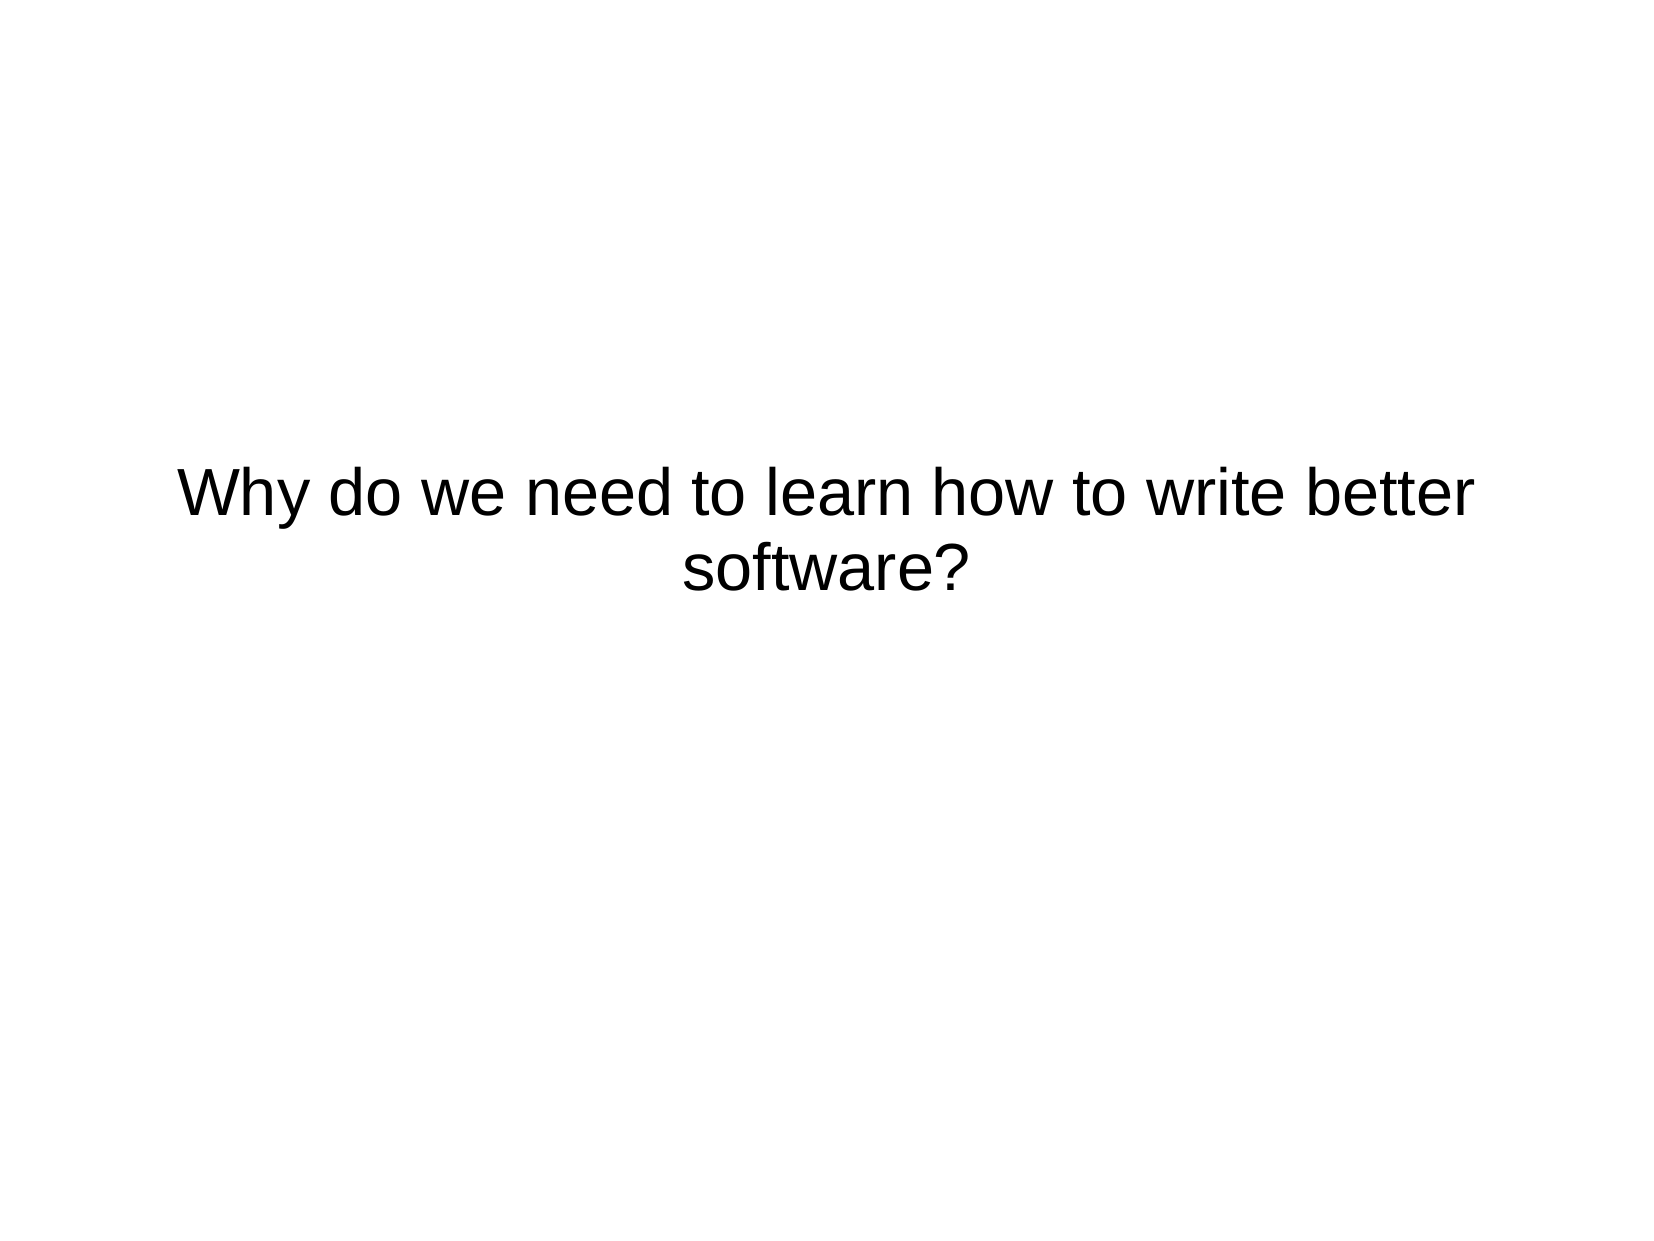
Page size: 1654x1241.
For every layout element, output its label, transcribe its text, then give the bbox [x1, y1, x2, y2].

subtitle Why do we need to learn how to write better software? [82, 49, 1571, 1010]
